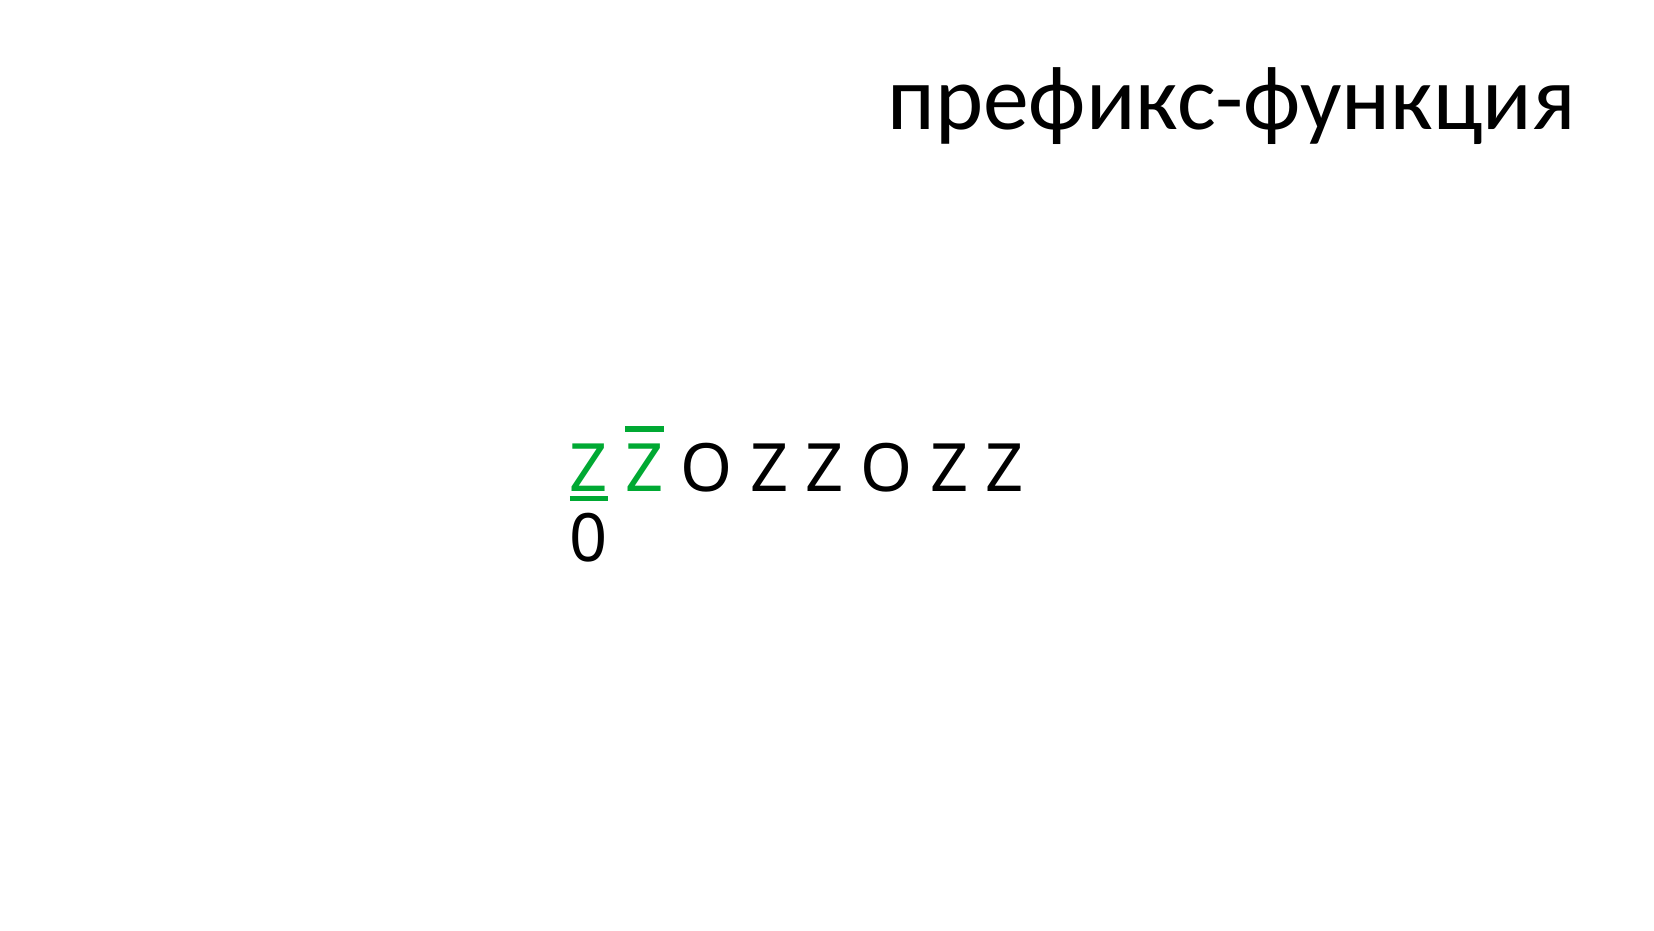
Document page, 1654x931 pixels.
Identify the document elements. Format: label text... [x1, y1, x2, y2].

title префикс-функция [88, 29, 1577, 185]
text_box 0 [555, 483, 619, 582]
text_box Z Z O Z Z O Z Z [555, 412, 1086, 511]
